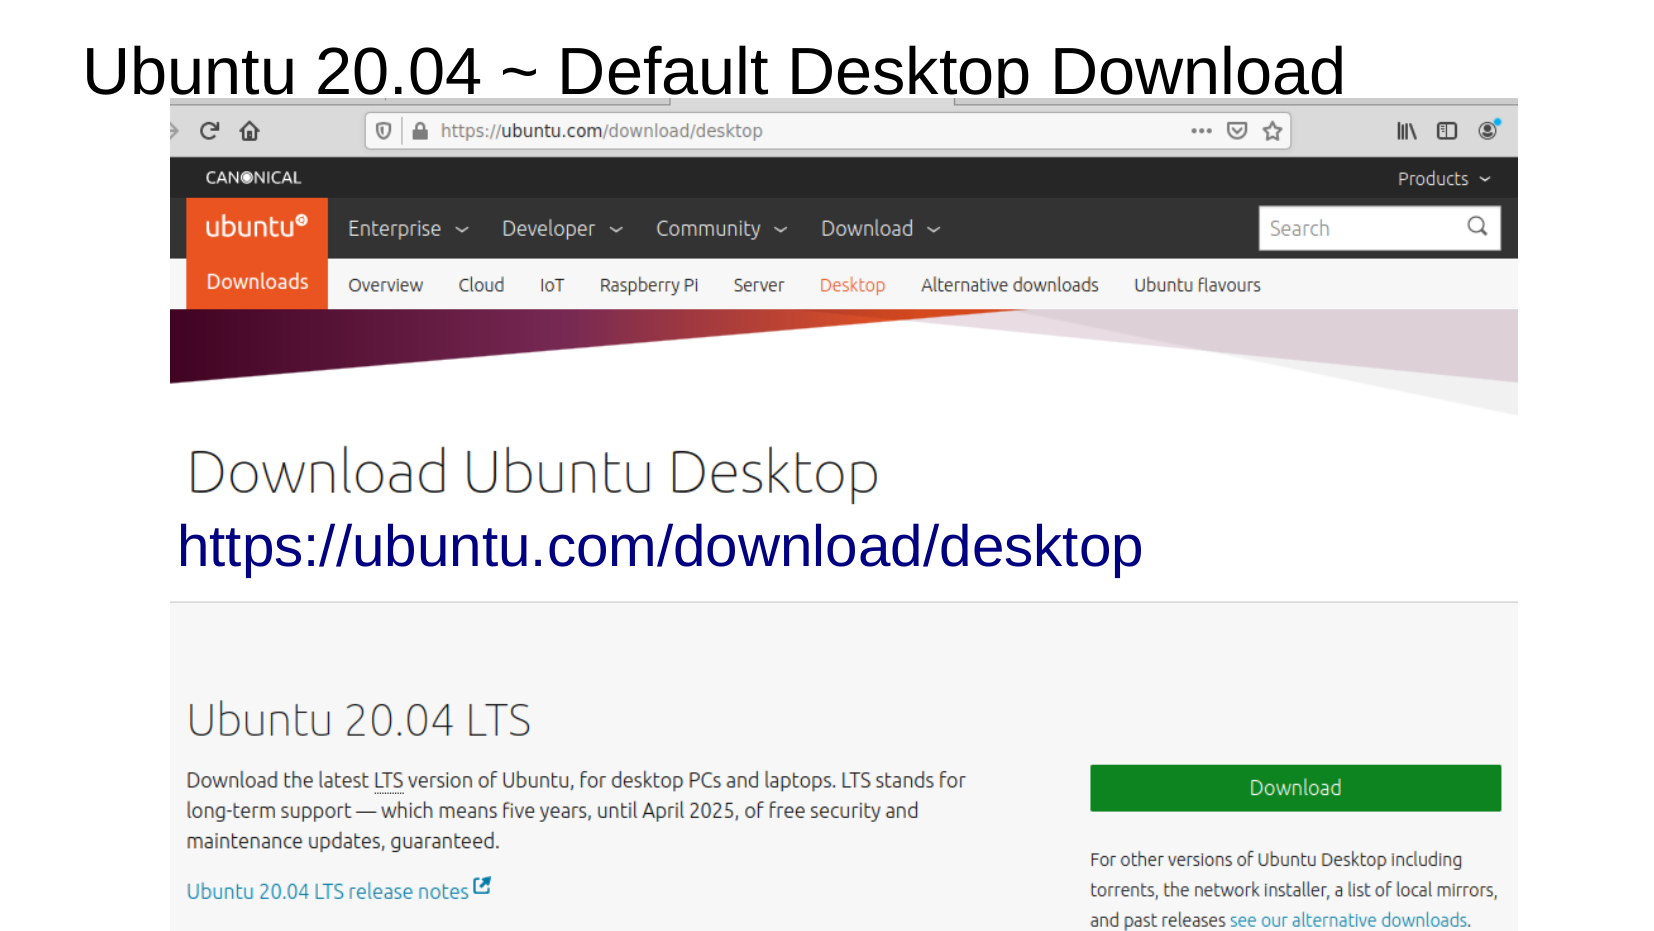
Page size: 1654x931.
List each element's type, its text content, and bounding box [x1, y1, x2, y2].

title Ubuntu 20.04 ~ Default Desktop Download [82, 34, 1571, 110]
text_box https://ubuntu.com/download/desktop [177, 513, 1654, 579]
picture [170, 98, 1518, 931]
